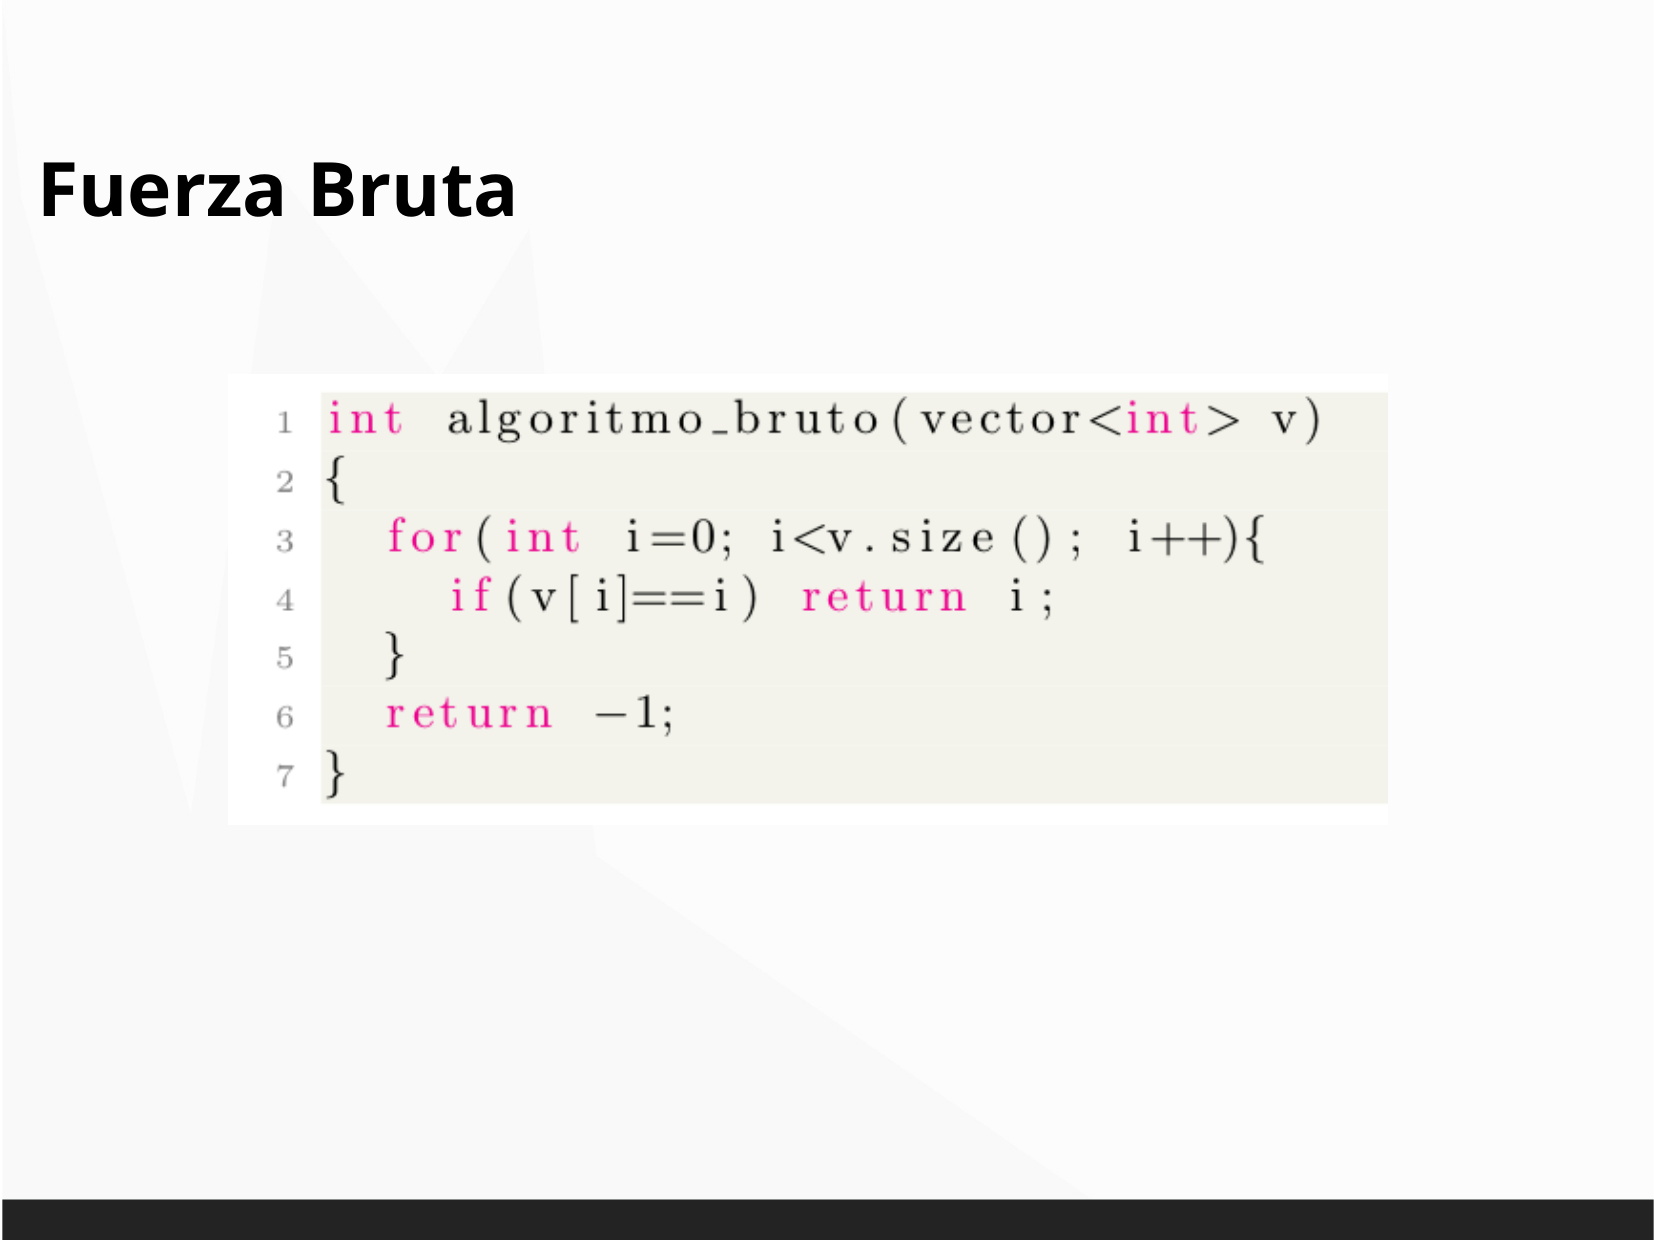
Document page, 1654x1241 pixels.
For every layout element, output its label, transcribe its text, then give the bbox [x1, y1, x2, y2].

title Fuerza Bruta [37, 112, 1526, 263]
picture [2, 0, 1654, 1241]
